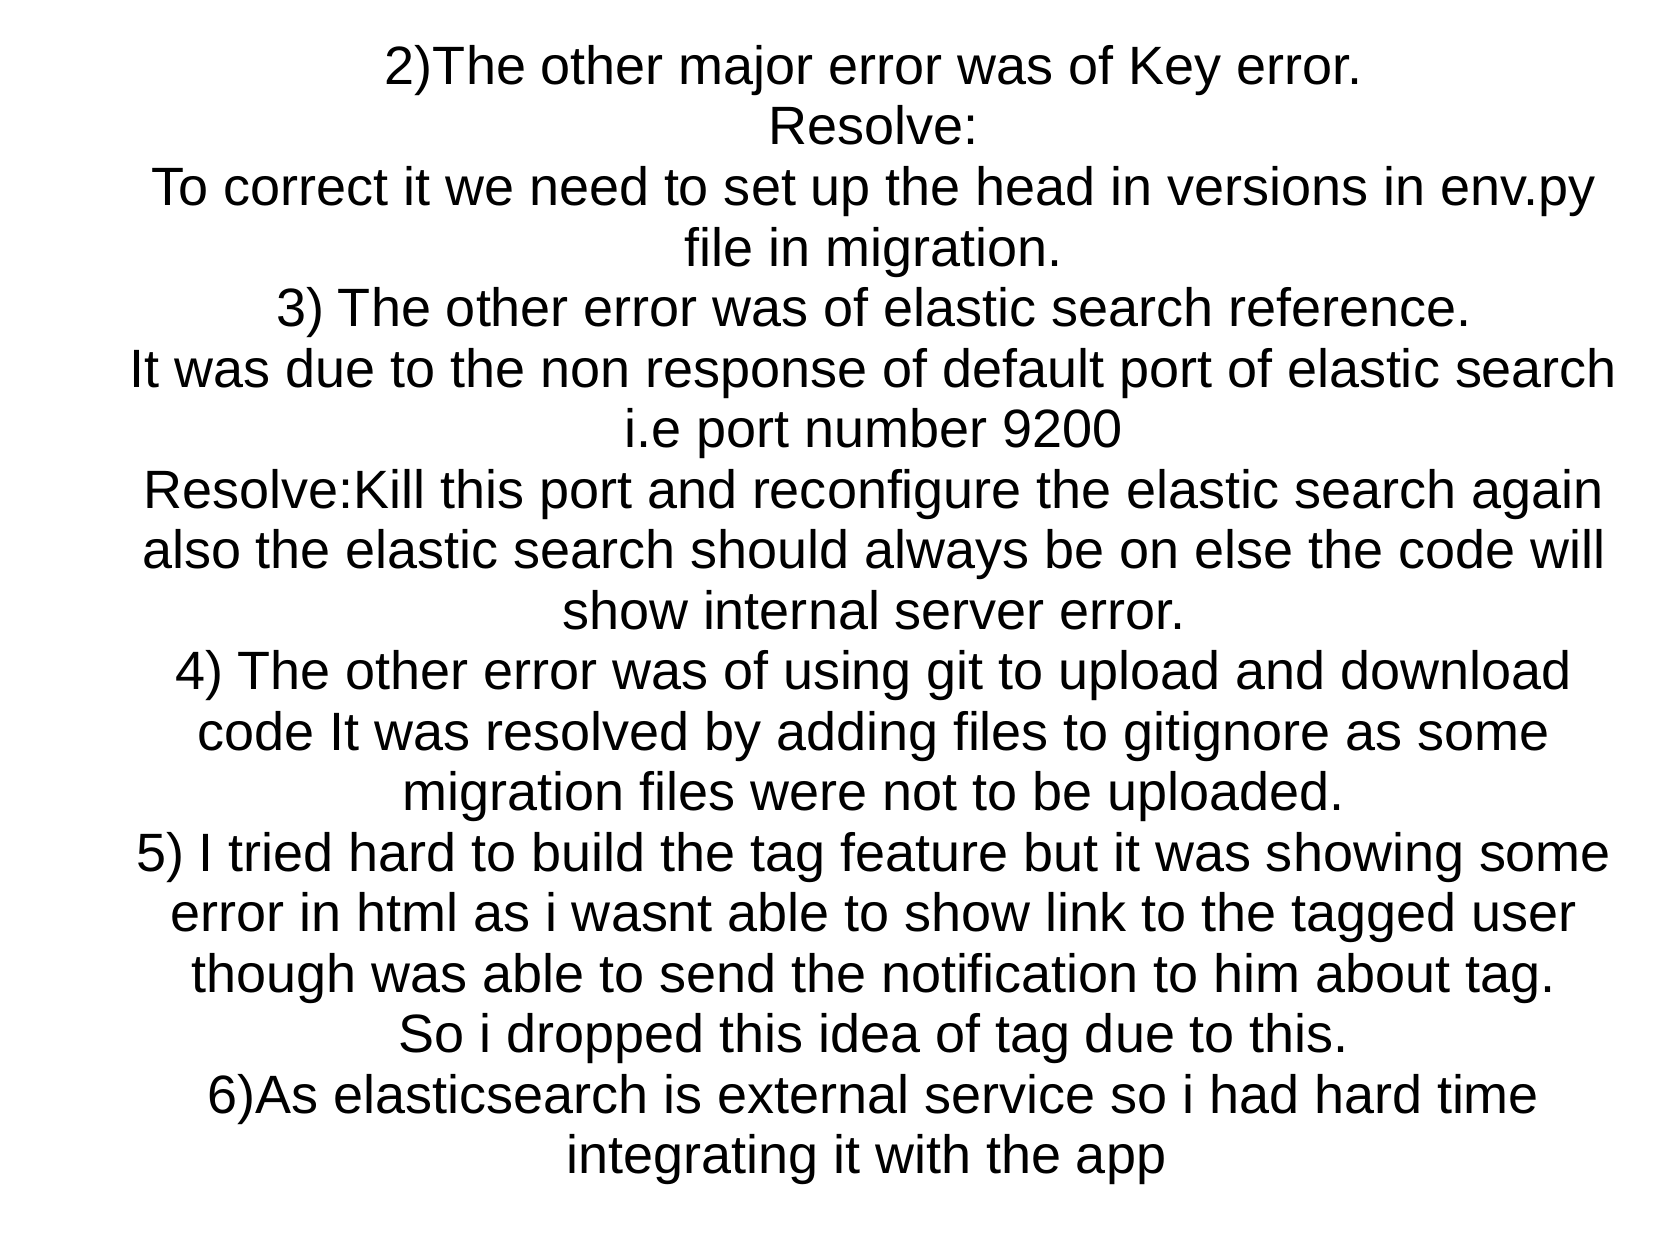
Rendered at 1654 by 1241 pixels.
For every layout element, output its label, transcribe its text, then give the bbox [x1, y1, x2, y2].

subtitle 2)The other major error was of Key error. Resolve: To correct it we need to set up the head in versions in env.py file in migration. 3) The other error was of elastic search reference. It was due to the non response of default port of elastic search i.e port number 9200 Resolve:Kill this port and reconfigure the elastic search again also the elastic search should always be on else the code will show internal server error. 4) The other error was of using git to upload and download code It was resolved by adding files to gitignore as some migration files were not to be uploaded. 5) I tried hard to build the tag feature but it was showing some error in html as i wasnt able to show link to the tagged user though was able to send the notification to him about tag. So i dropped this idea of tag due to this. 6)As elasticsearch is external service so i had hard time integrating it with the app [129, 35, 1619, 1229]
